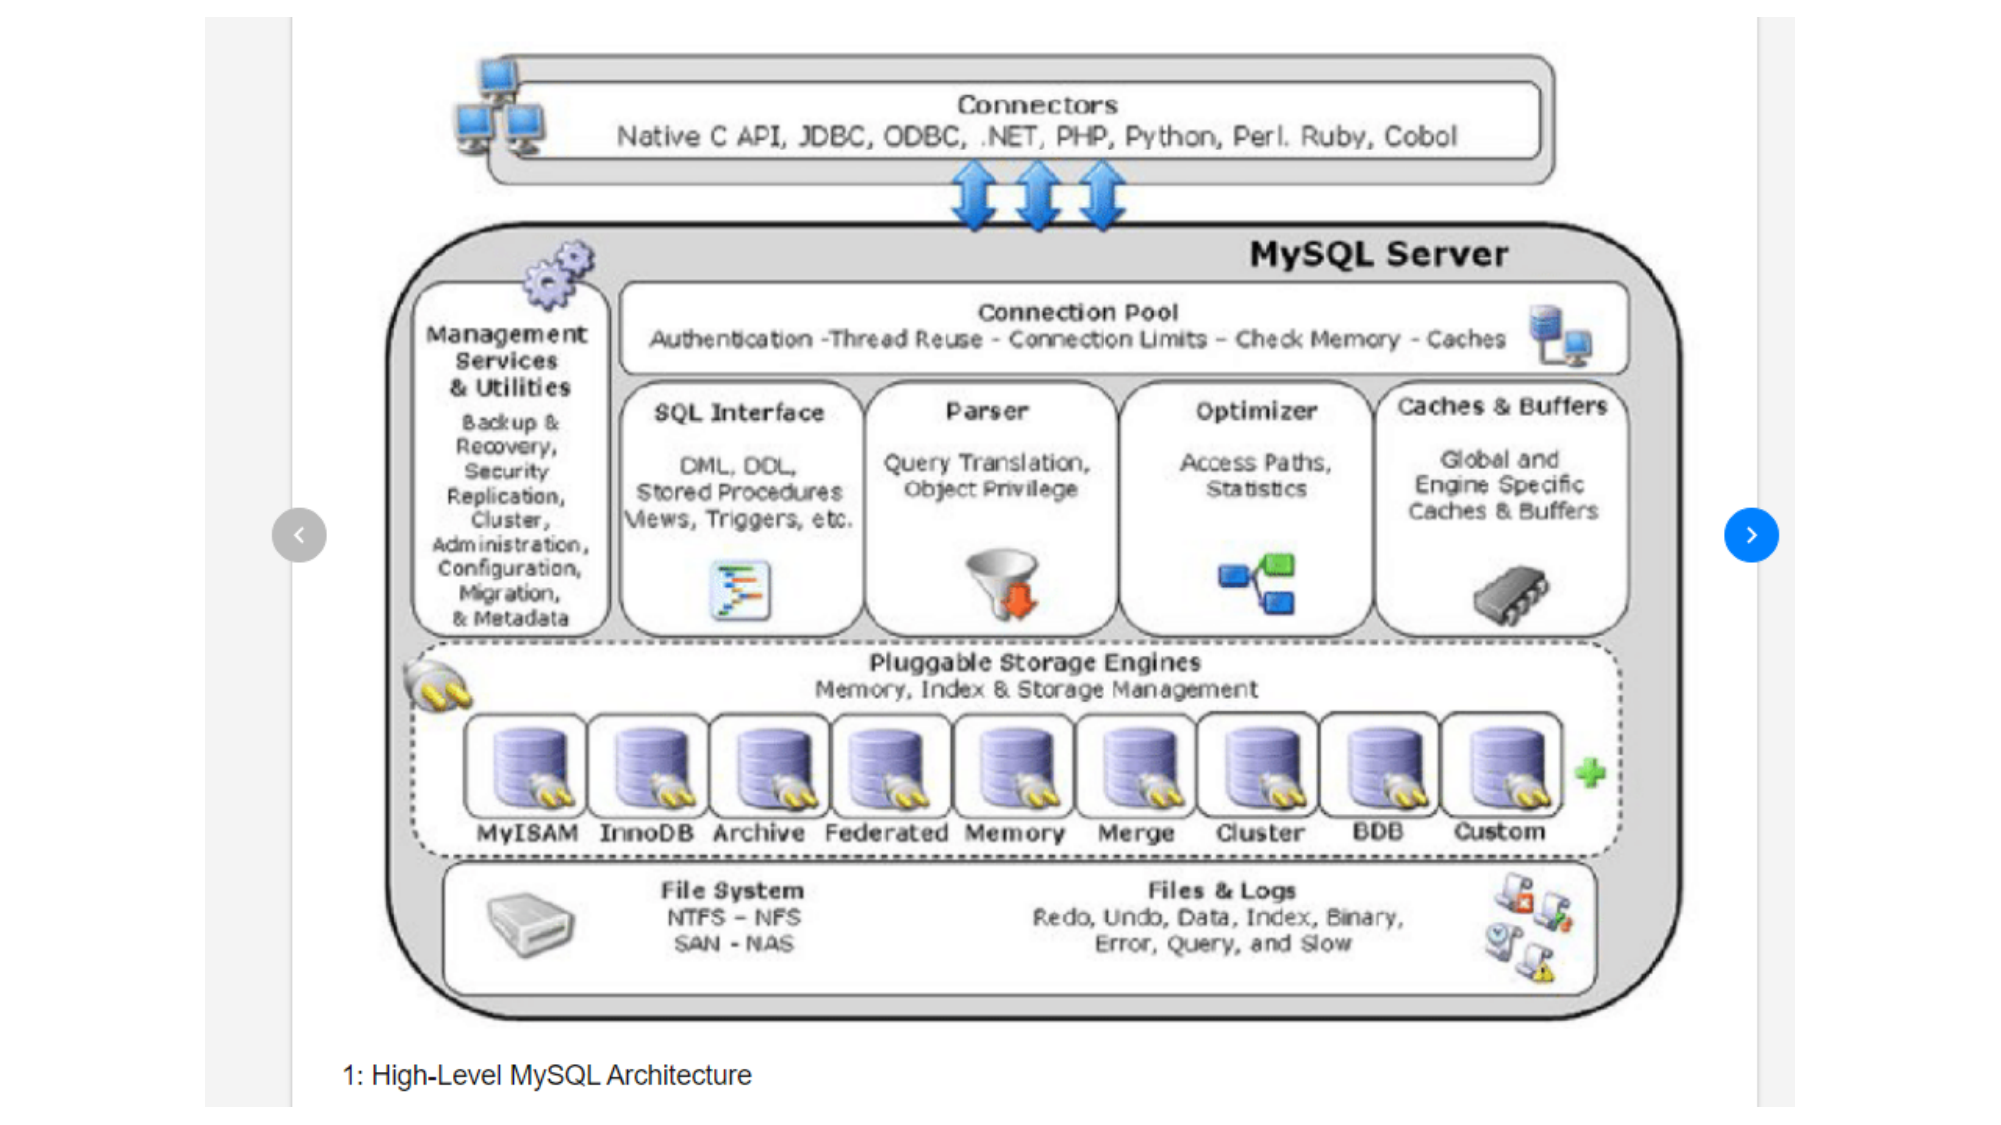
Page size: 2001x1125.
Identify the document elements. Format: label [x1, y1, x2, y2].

picture [205, 17, 1795, 1108]
